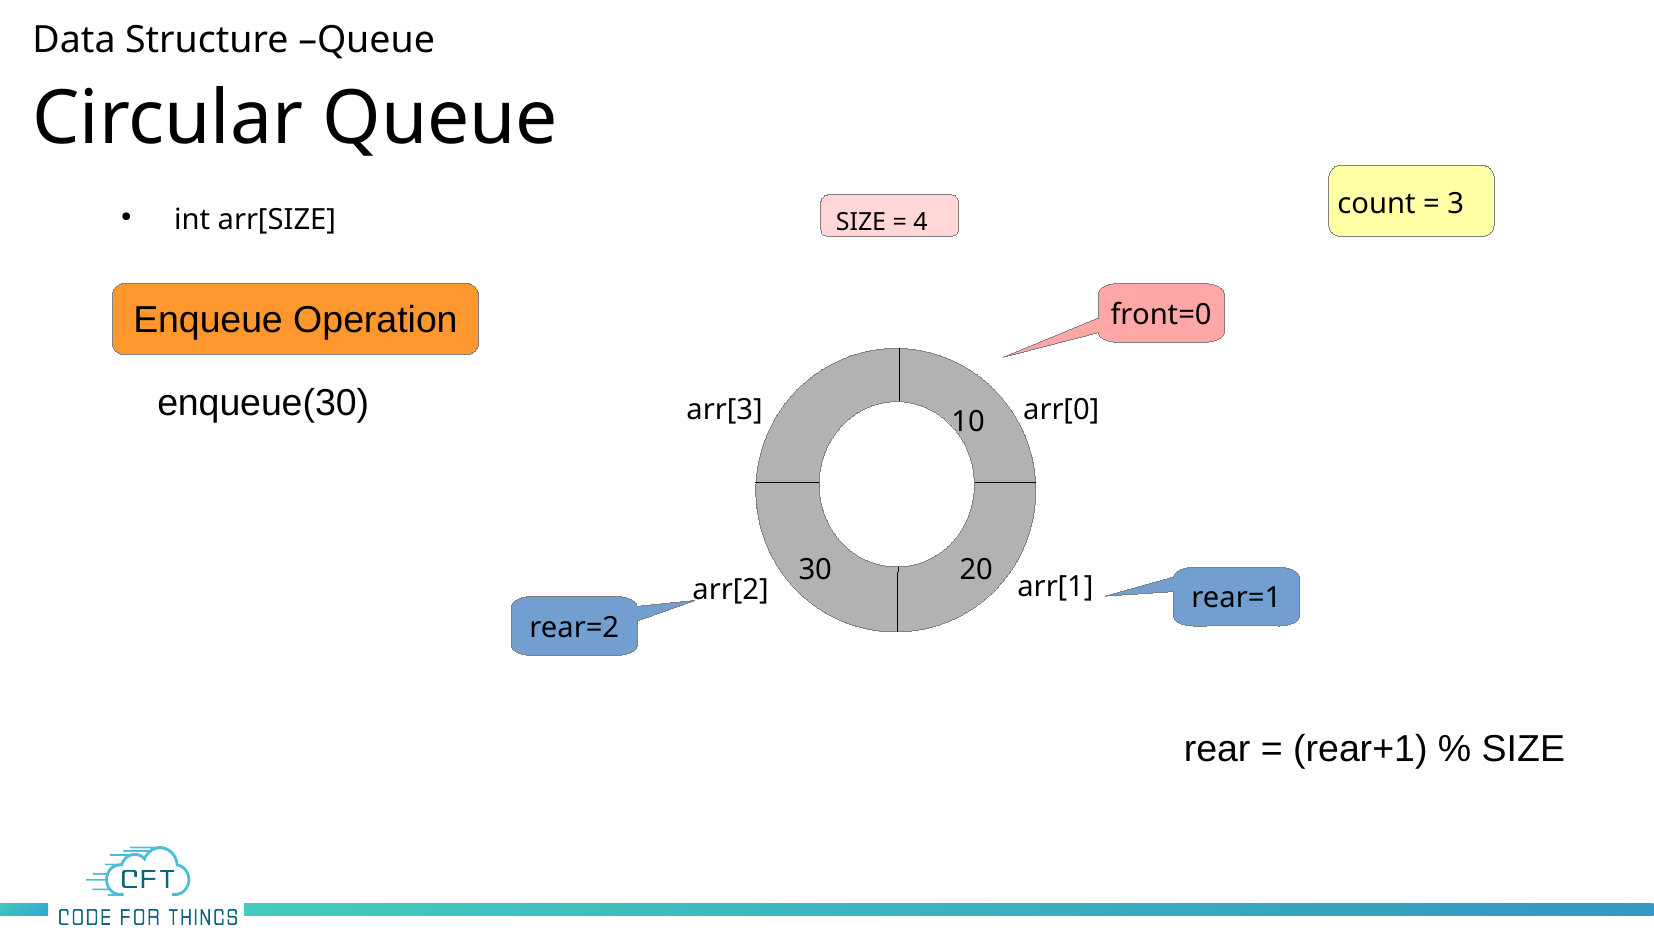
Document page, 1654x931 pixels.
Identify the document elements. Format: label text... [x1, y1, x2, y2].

text_box 30 [783, 541, 851, 591]
text_box arr[0] [1008, 380, 1128, 438]
text_box 10 [936, 393, 1004, 443]
text_box rear=2 [511, 596, 695, 656]
title Data Structure –Queue Circular Queue [32, 12, 1184, 166]
text_box rear = (rear+1) % SIZE [1169, 720, 1630, 780]
text_box 20 [944, 541, 1012, 591]
text_box front=0 [1003, 283, 1225, 358]
text_box [755, 348, 1036, 632]
text_box enqueue(30) [142, 374, 384, 432]
text_box count = 3 [1322, 175, 1512, 225]
text_box arr[3] [671, 380, 792, 438]
text_box [1329, 165, 1494, 175]
text_box Enqueue Operation [112, 283, 479, 355]
text_box int arr[SIZE] [88, 190, 384, 249]
text_box SIZE = 4 [821, 196, 960, 241]
text_box rear=1 [1105, 567, 1300, 627]
text_box [1328, 225, 1495, 237]
text_box arr[1] [1002, 557, 1123, 615]
picture [59, 846, 237, 925]
text_box arr[2] [677, 561, 810, 618]
